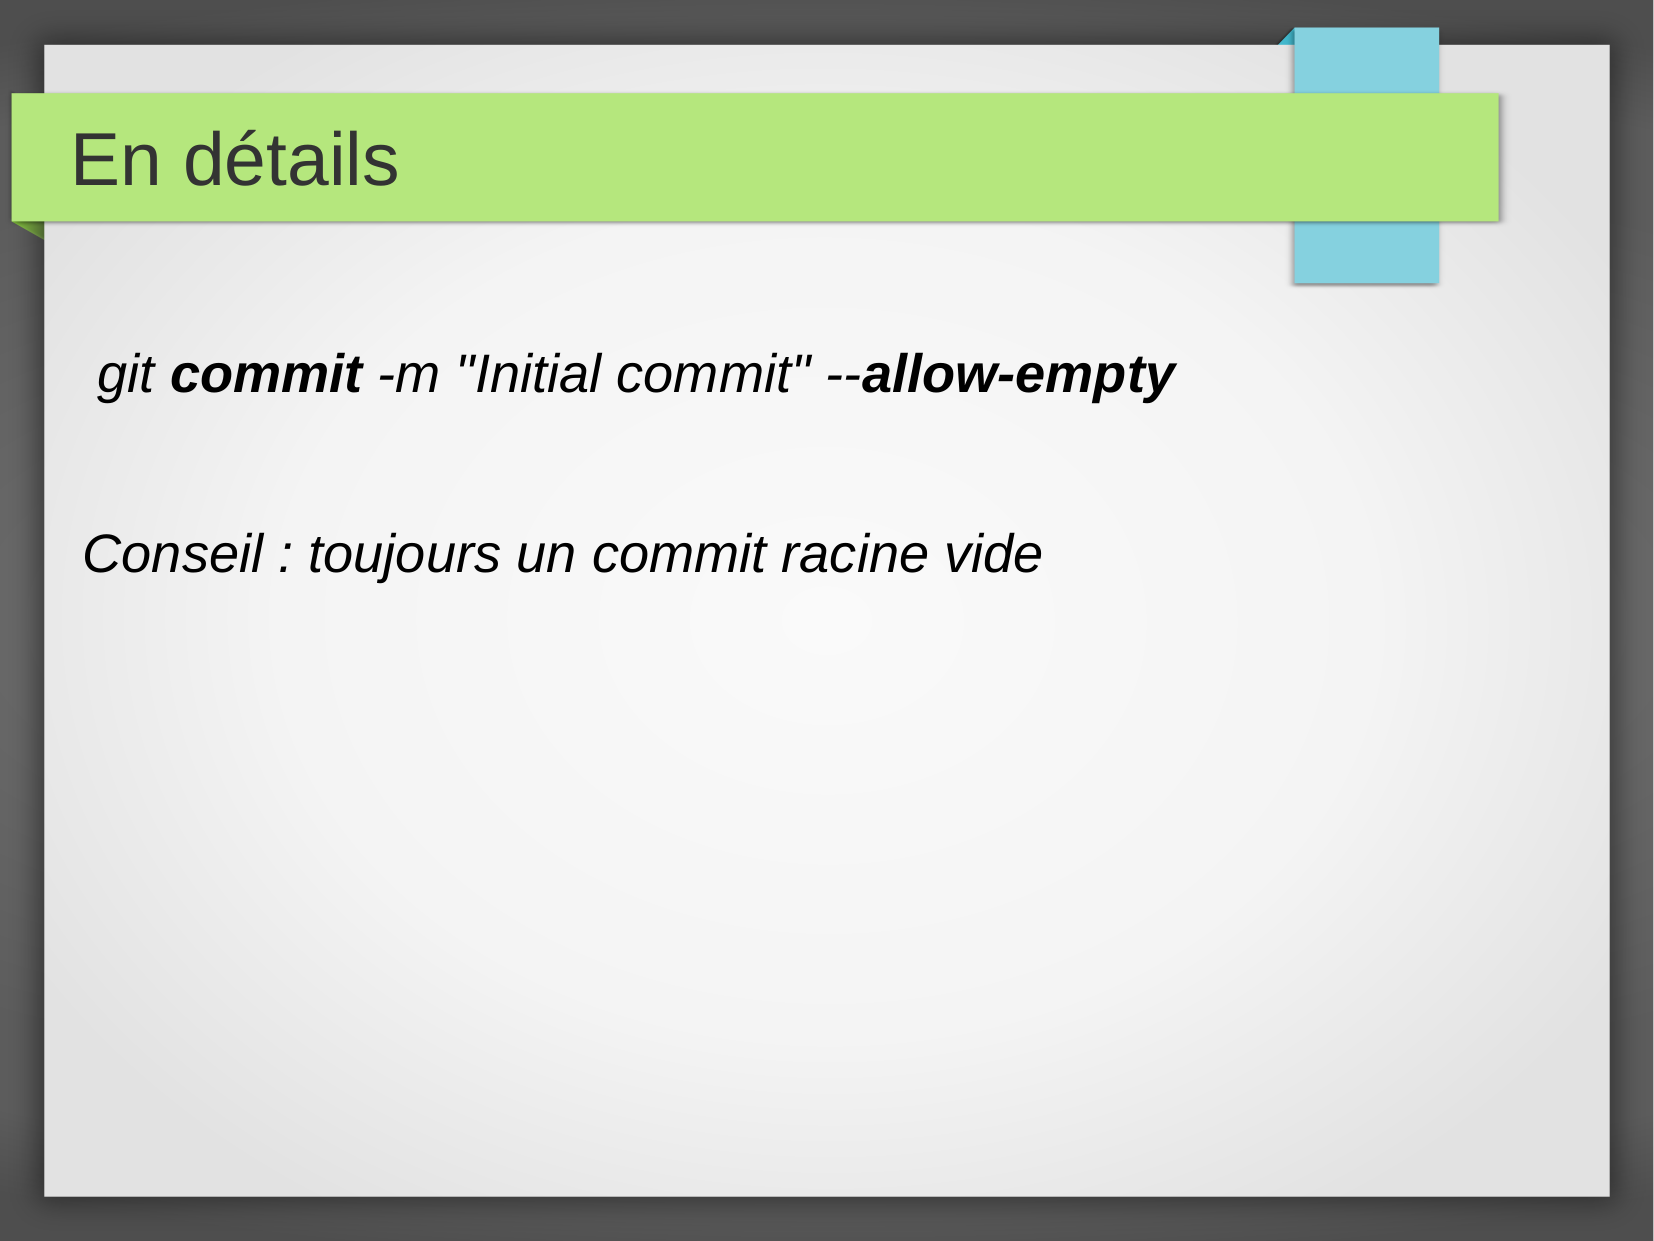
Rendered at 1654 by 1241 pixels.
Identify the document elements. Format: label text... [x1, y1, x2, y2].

picture [0, 0, 1654, 1241]
list git commit -m "Initial commit" --allow-empty Conseil : toujours un commit racine vide [82, 343, 1538, 1063]
title En détails [70, 106, 1229, 213]
